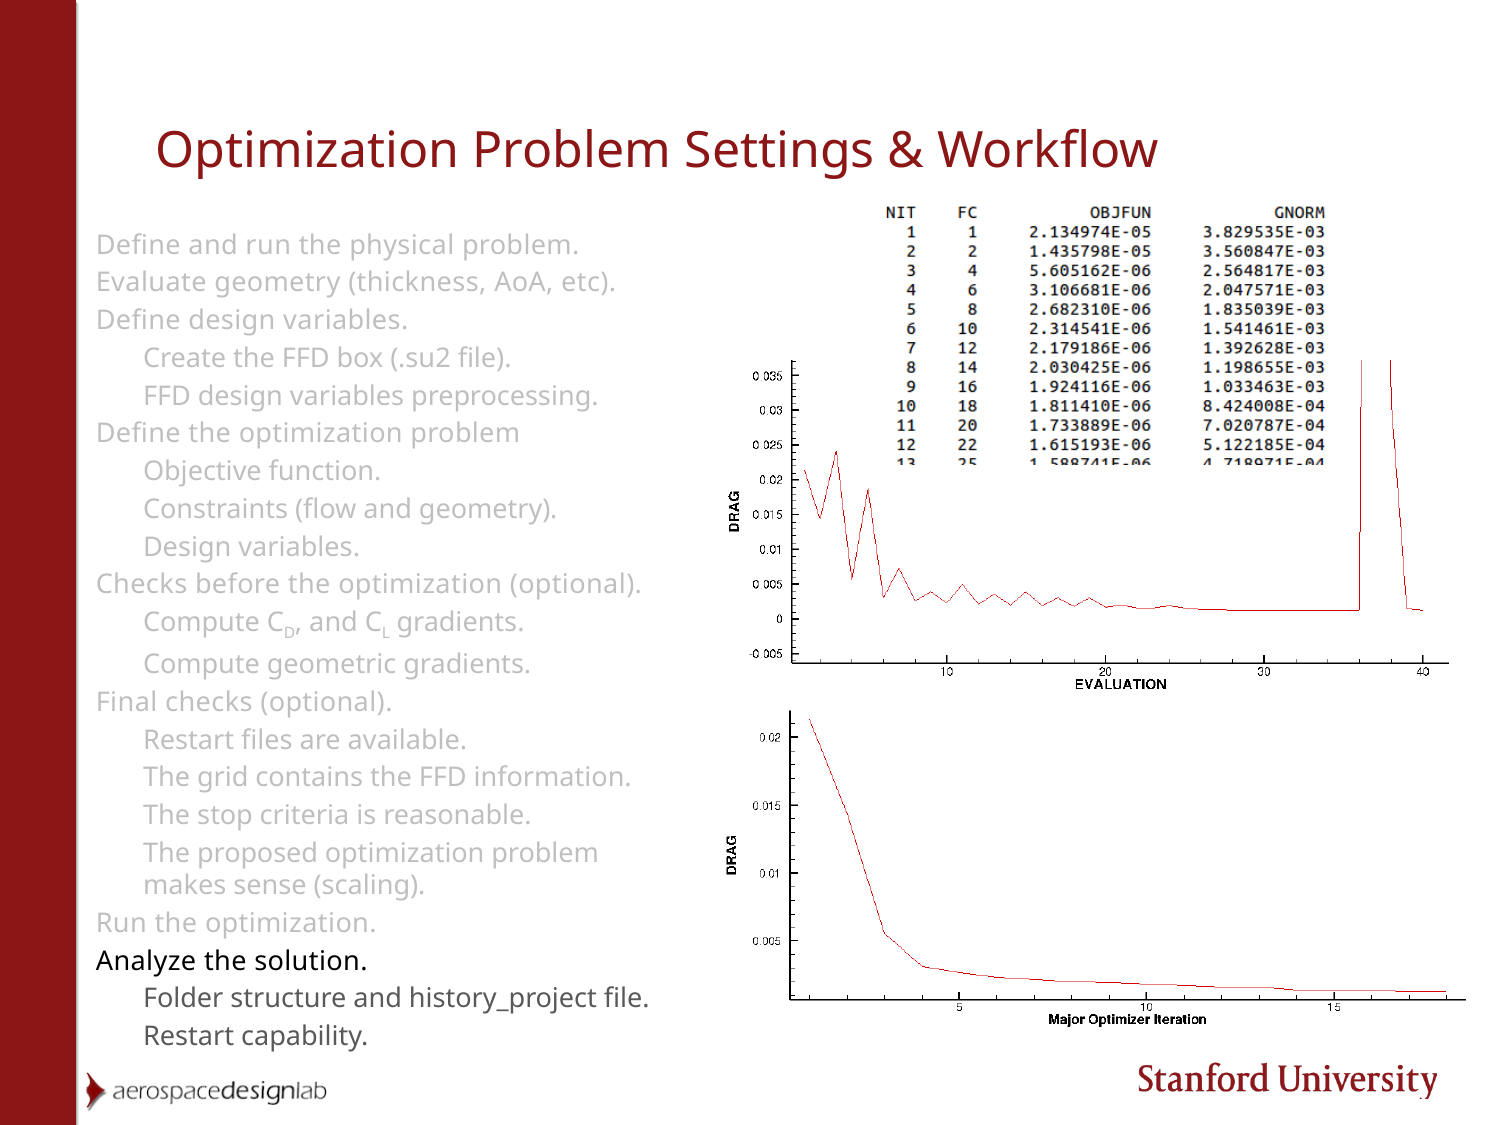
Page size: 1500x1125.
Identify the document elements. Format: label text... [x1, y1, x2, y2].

text_box Define and run the physical problem. Evaluate geometry (thickness, AoA, etc). Define design variables. Create the FFD box (.su2 file). FFD design variables preprocessing. Define the optimization problem Objective function. Constraints (flow and geometry). Design variables. Checks before the optimization (optional). Compute CD, and CL gradients. Compute geometric gradients. Final checks (optional). Restart files are available. The grid contains the FFD information. The stop criteria is reasonable. The proposed optimization problem makes sense (scaling). Run the optimization. Analyze the solution. Folder structure and history_project file. Restart capability. [95, 219, 679, 1081]
picture [82, 1071, 330, 1112]
picture [702, 184, 1480, 700]
picture [720, 704, 1480, 1036]
text_box Optimization Problem Settings & Workflow [155, 78, 1420, 186]
